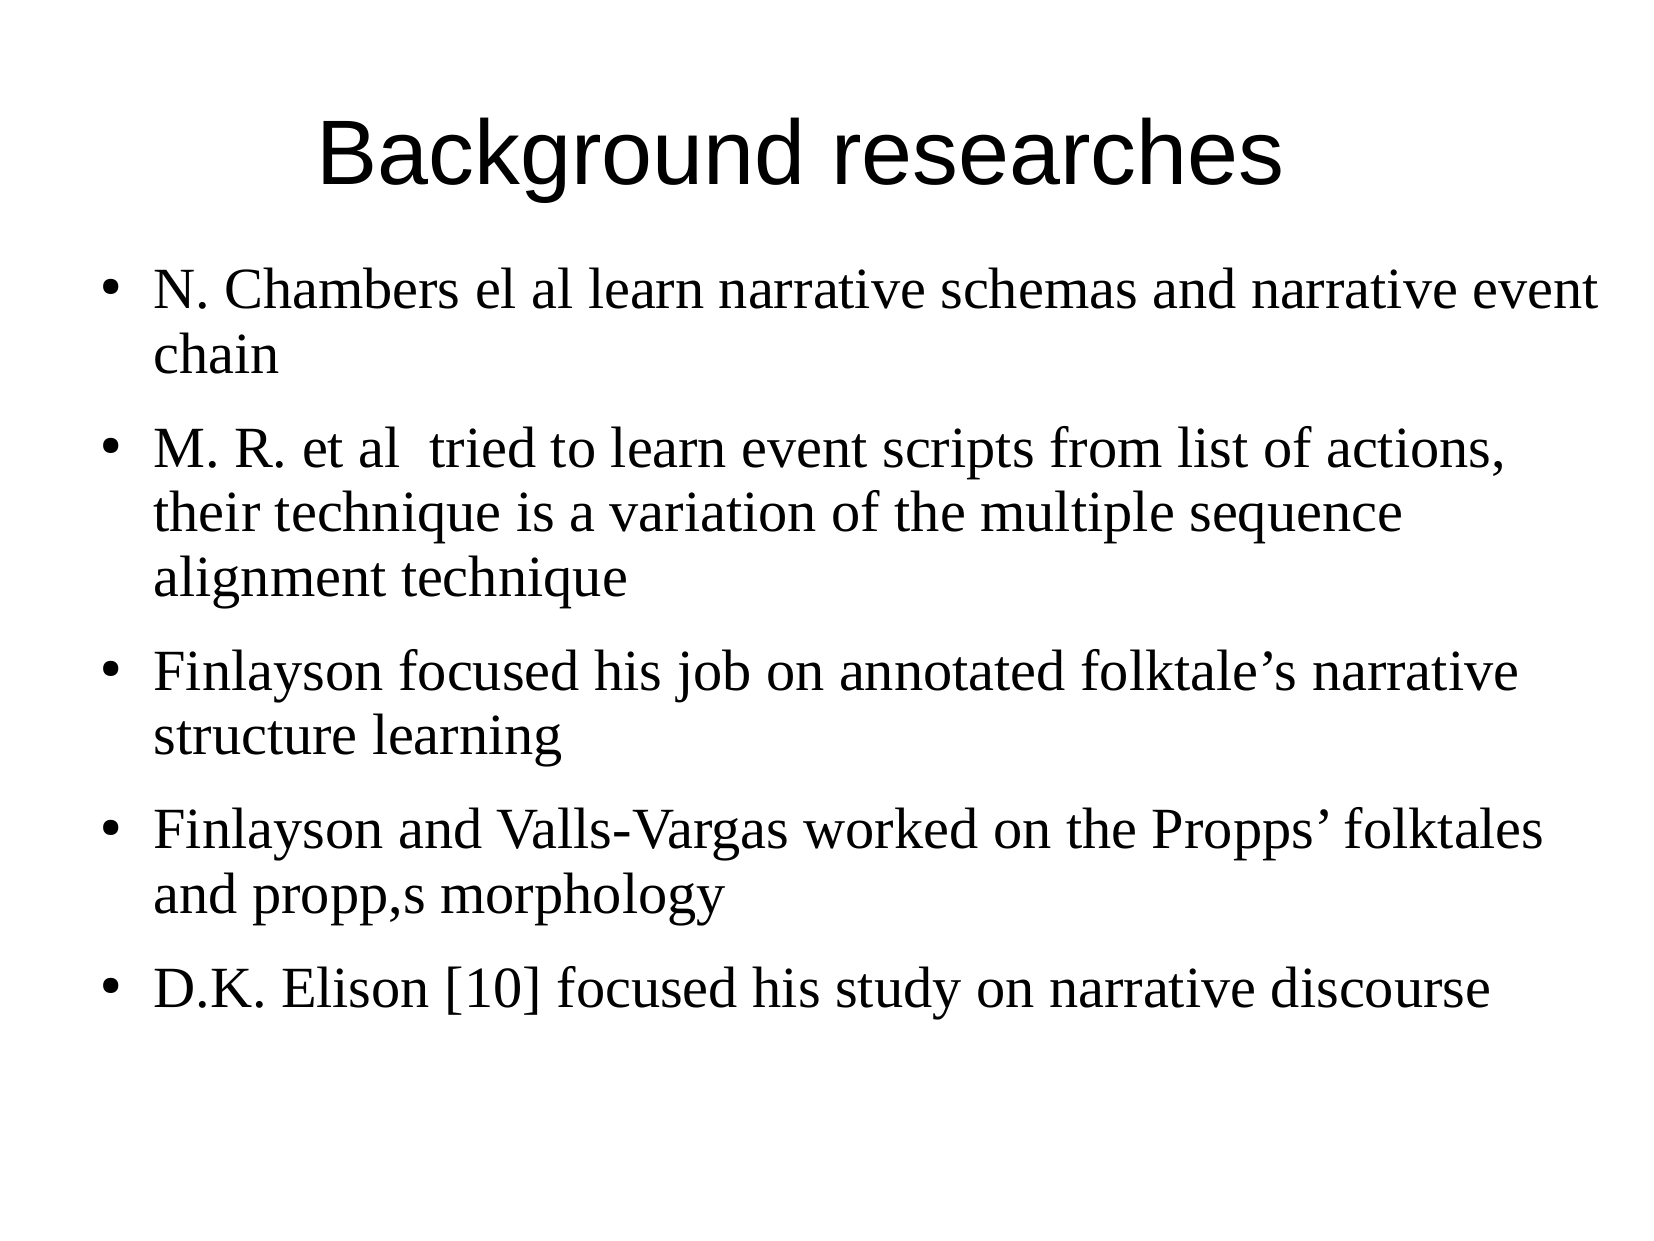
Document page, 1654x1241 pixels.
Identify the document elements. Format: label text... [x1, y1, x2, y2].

list N. Chambers el al learn narrative schemas and narrative event chain M. R. et al tried to learn event scripts from list of actions, their technique is a variation of the multiple sequence alignment technique Finlayson focused his job on annotated folktale’s narrative structure learning Finlayson and Valls-Vargas worked on the Propps’ folktales and propp,s morphology D.K. Elison [10] focused his study on narrative discourse [82, 256, 1606, 1081]
title Background researches [82, 49, 1571, 256]
